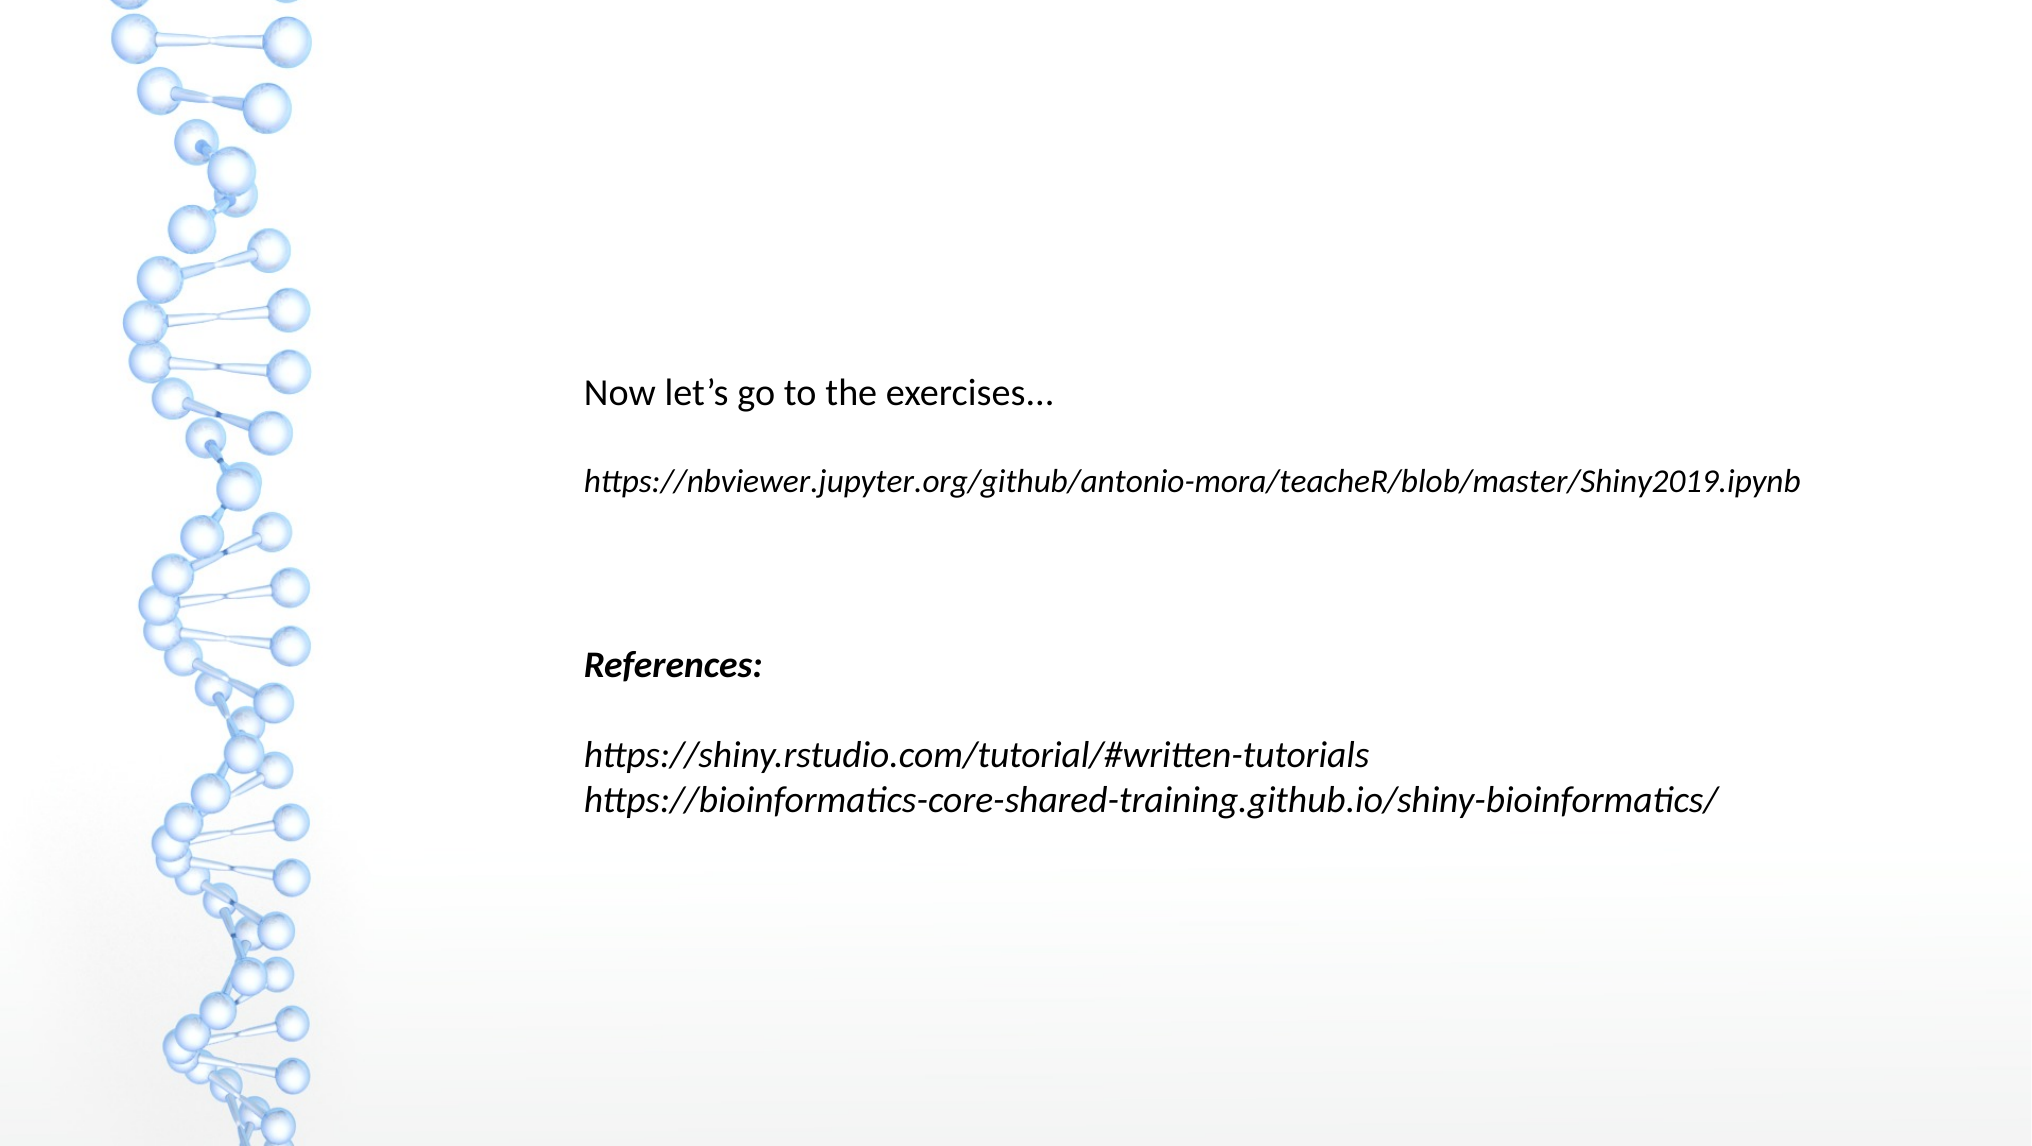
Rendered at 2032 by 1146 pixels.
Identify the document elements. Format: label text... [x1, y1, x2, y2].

text_box References: https://shiny.rstudio.com/tutorial/#written-tutorials https://bioinformatics-core-shared-training.github.io/shiny-bioinformatics/ [569, 632, 1734, 872]
text_box Now let’s go to the exercises... https://nbviewer.jupyter.org/github/antonio-mora/teacheR/blob/master/Shiny2019.ipynb [568, 359, 1842, 508]
